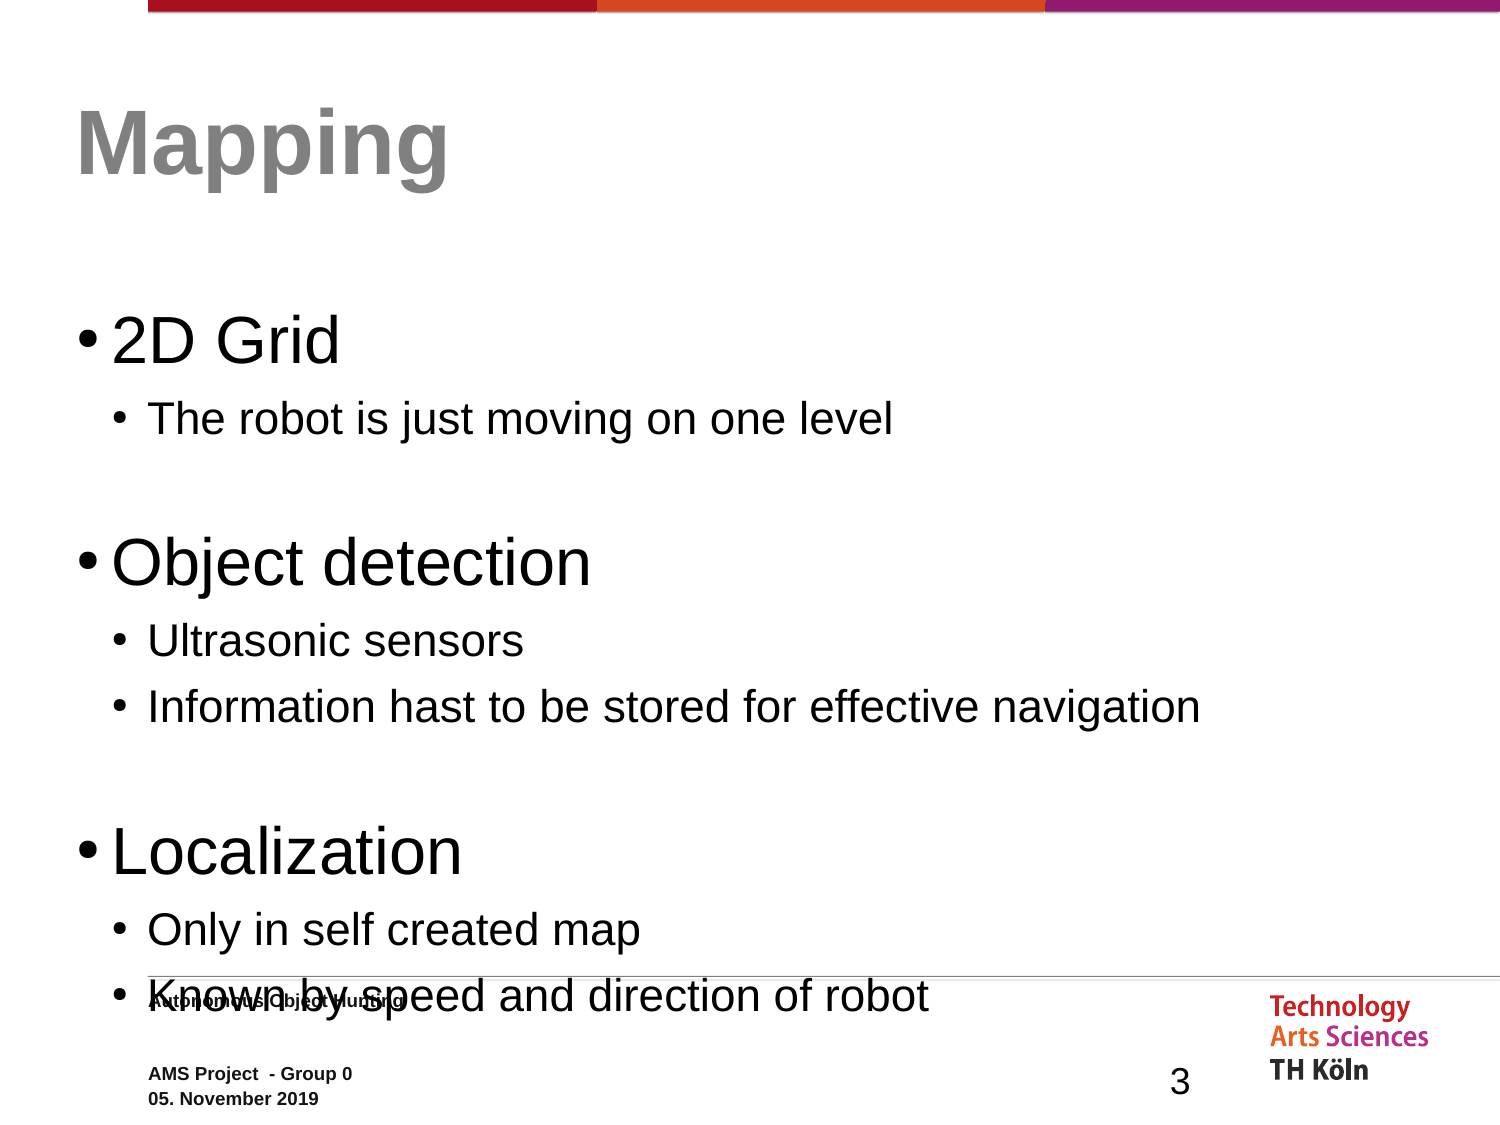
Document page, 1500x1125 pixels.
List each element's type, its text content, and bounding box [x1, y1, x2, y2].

title Mapping [75, 22, 1411, 264]
text_box 2D Grid The robot is just moving on one level Object detection Ultrasonic sensors Information hast to be stored for effective navigation Localization Only in self created map Known by speed and direction of robot [76, 302, 1427, 1020]
